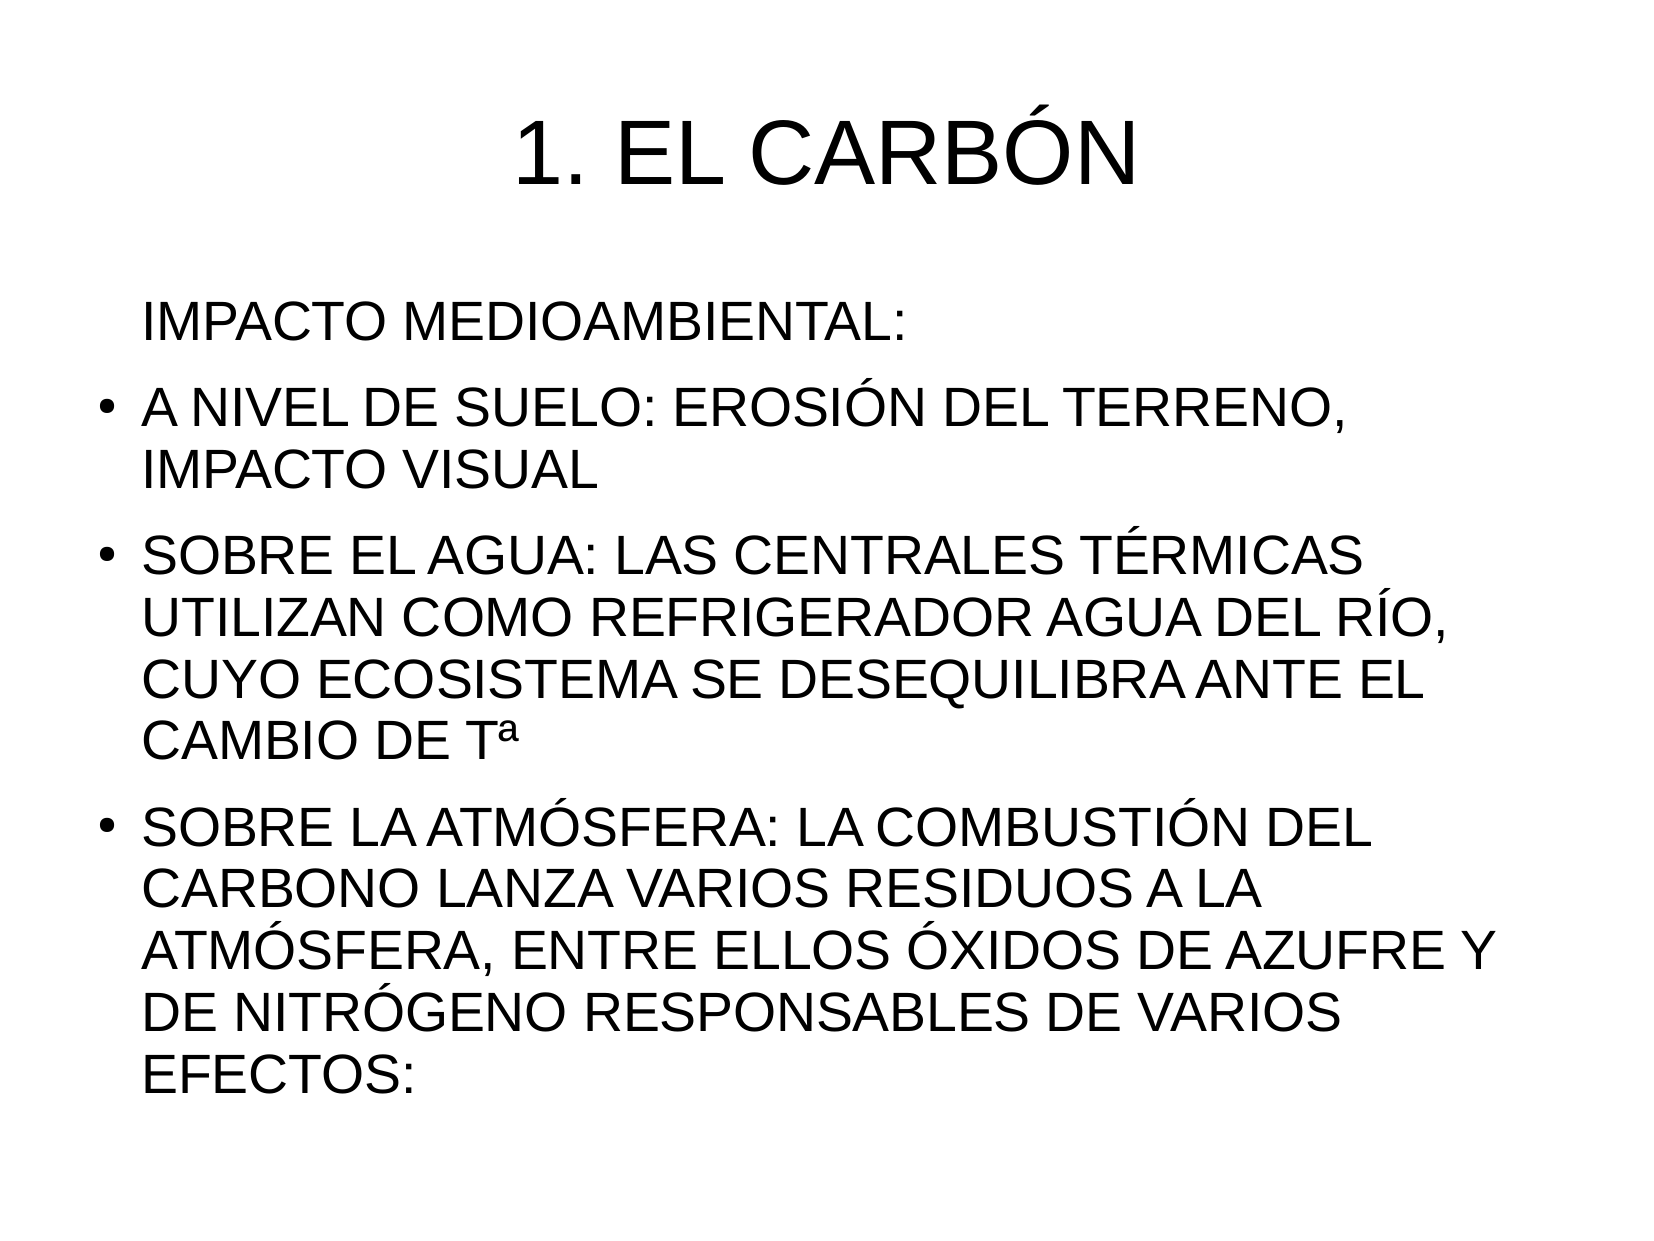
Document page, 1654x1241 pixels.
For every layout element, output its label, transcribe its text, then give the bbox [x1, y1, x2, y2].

title 1. EL CARBÓN [82, 56, 1571, 250]
list IMPACTO MEDIOAMBIENTAL: A NIVEL DE SUELO: EROSIÓN DEL TERRENO, IMPACTO VISUAL SOBRE EL AGUA: LAS CENTRALES TÉRMICAS UTILIZAN COMO REFRIGERADOR AGUA DEL RÍO, CUYO ECOSISTEMA SE DESEQUILIBRA ANTE EL CAMBIO DE Tª SOBRE LA ATMÓSFERA: LA COMBUSTIÓN DEL CARBONO LANZA VARIOS RESIDUOS A LA ATMÓSFERA, ENTRE ELLOS ÓXIDOS DE AZUFRE Y DE NITRÓGENO RESPONSABLES DE VARIOS EFECTOS: [82, 290, 1571, 1109]
